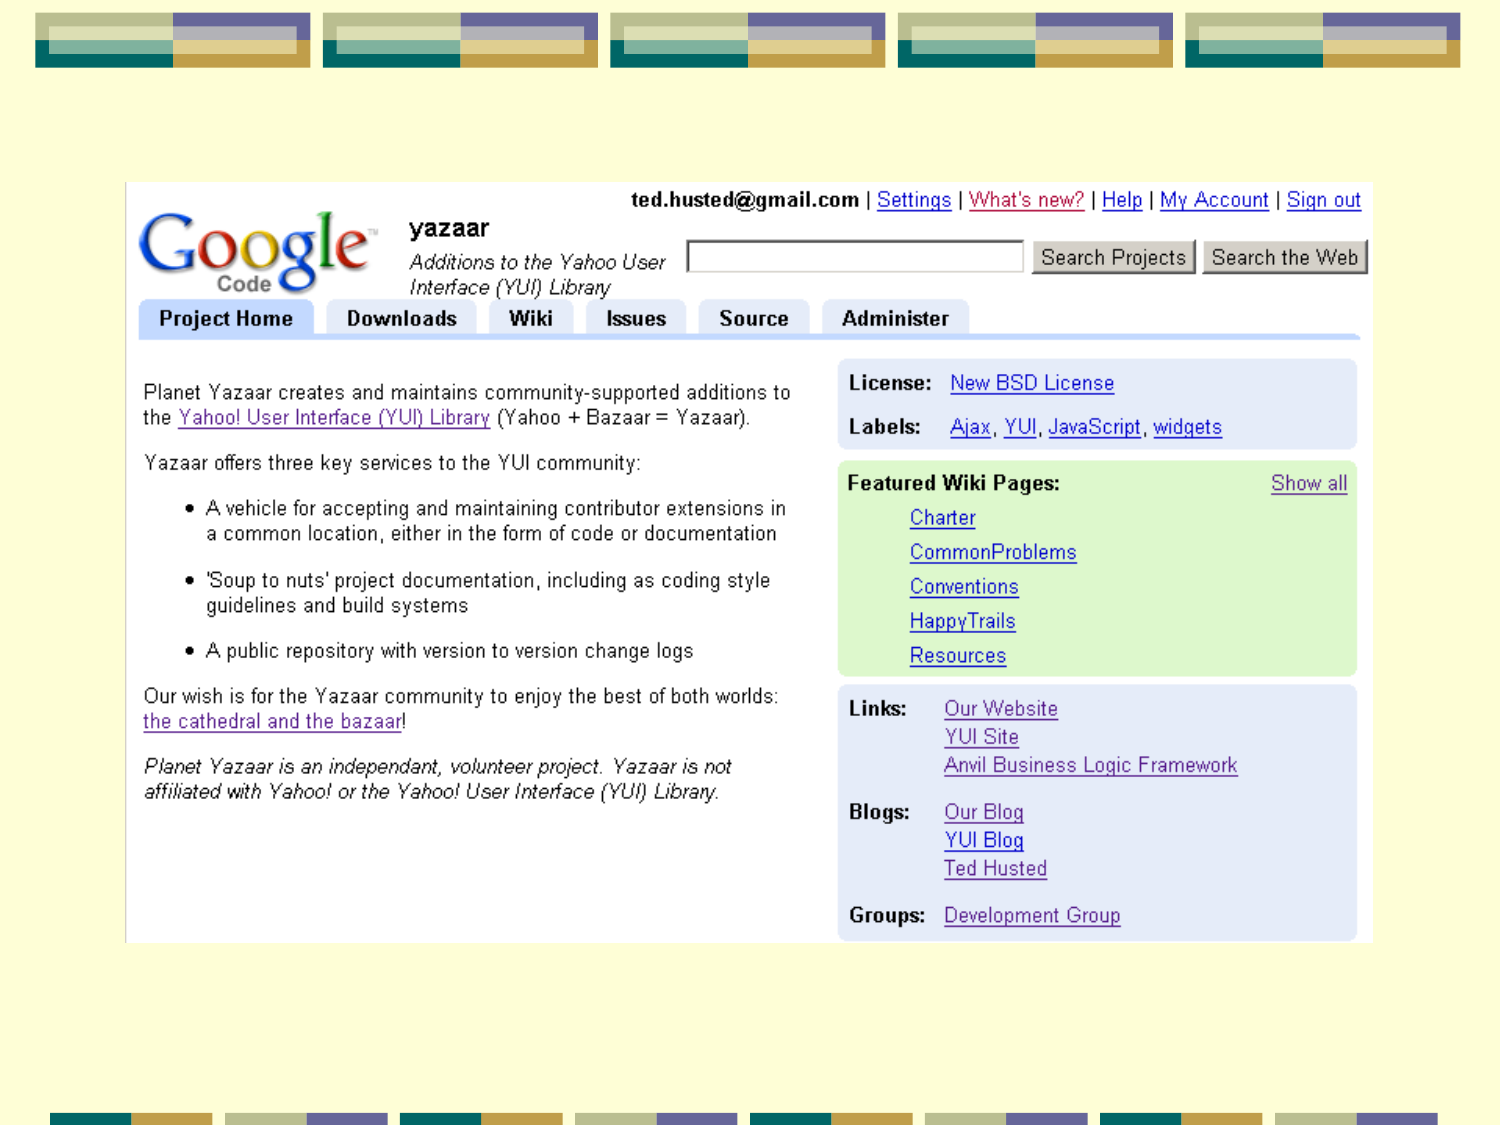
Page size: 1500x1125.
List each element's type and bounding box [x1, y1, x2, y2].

picture [125, 182, 1373, 943]
